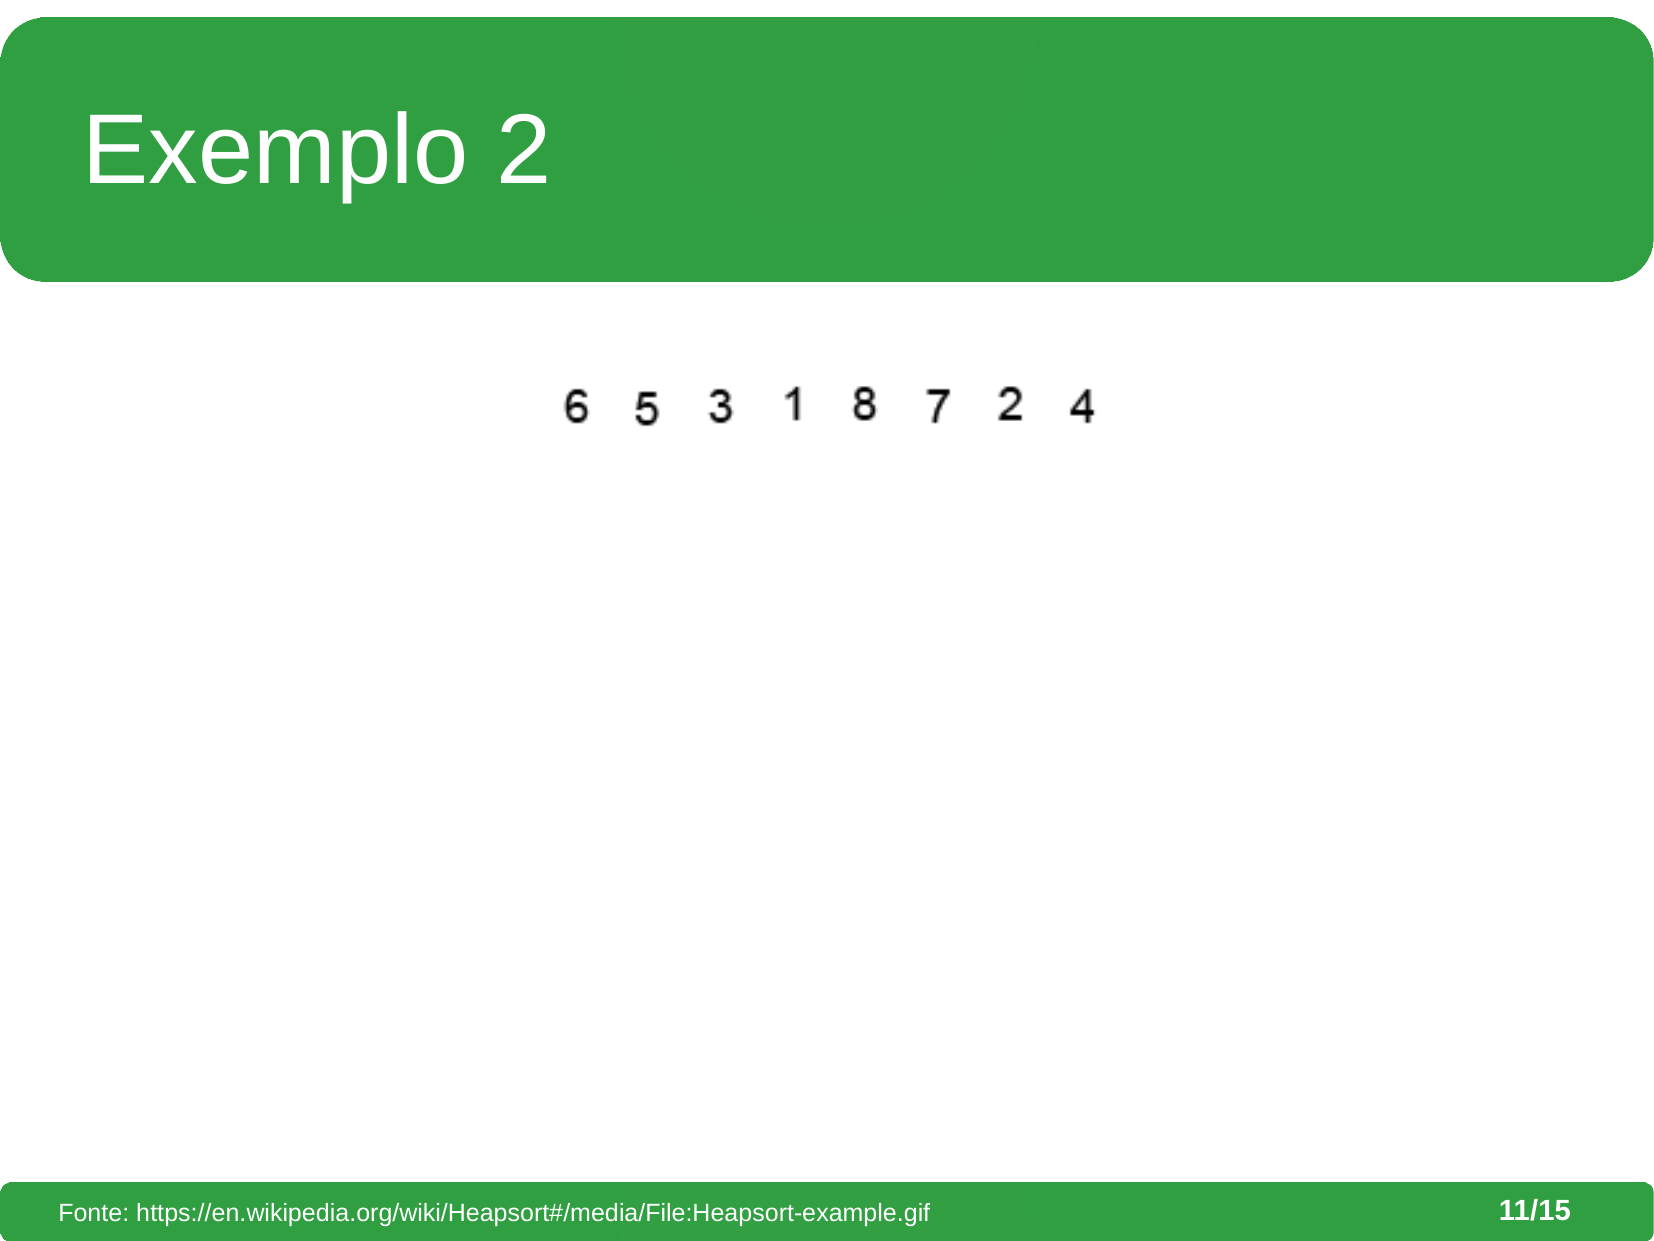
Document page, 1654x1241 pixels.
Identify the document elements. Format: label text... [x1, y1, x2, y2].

text_box Fonte: https://en.wikipedia.org/wiki/Heapsort#/media/File:Heapsort-example.gif [43, 1184, 1261, 1241]
title Exemplo 2 [82, 47, 1571, 252]
picture [377, 349, 1277, 1069]
